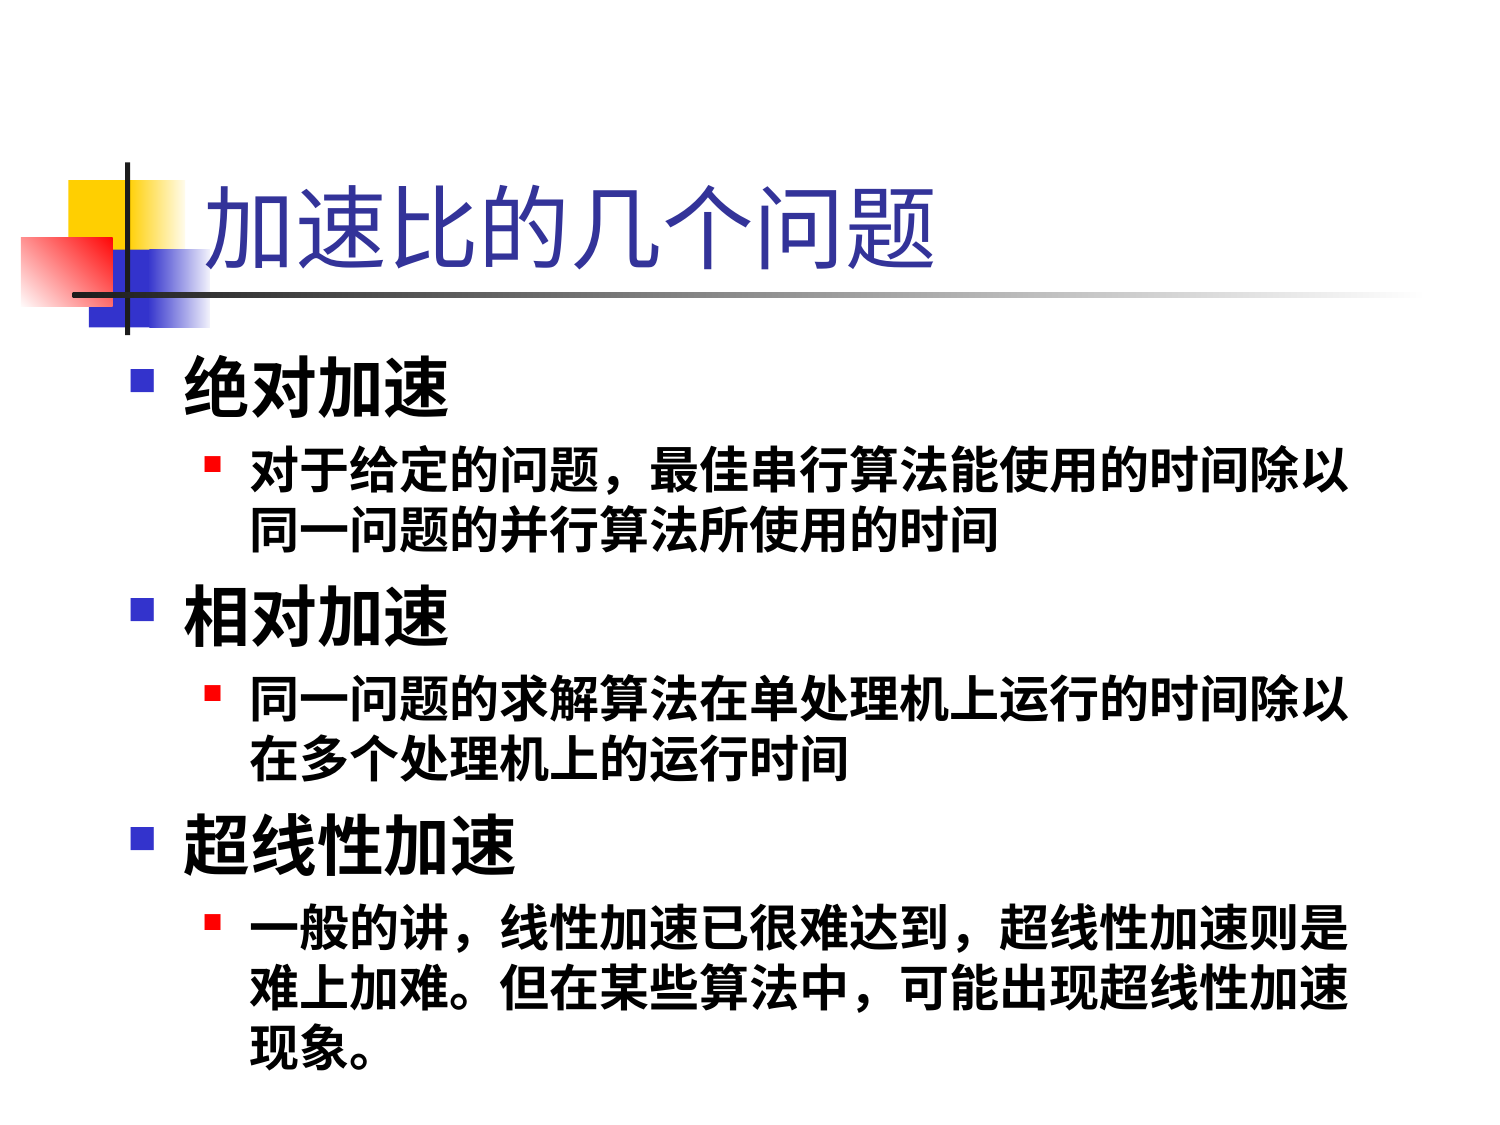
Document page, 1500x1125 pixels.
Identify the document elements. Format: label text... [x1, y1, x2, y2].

title 加速比的几个问题 [188, 101, 1468, 289]
list 绝对加速 对于给定的问题，最佳串行算法能使用的时间除以同一问题的并行算法所使用的时间 相对加速 同一问题的求解算法在单处理机上运行的时间除以在多个处理机上的运行时间 超线性加速 一般的讲，线性加速已很难达到，超线性加速则是难上加难。但在某些算法中，可能出现超线性加速现象。 [112, 338, 1388, 1090]
